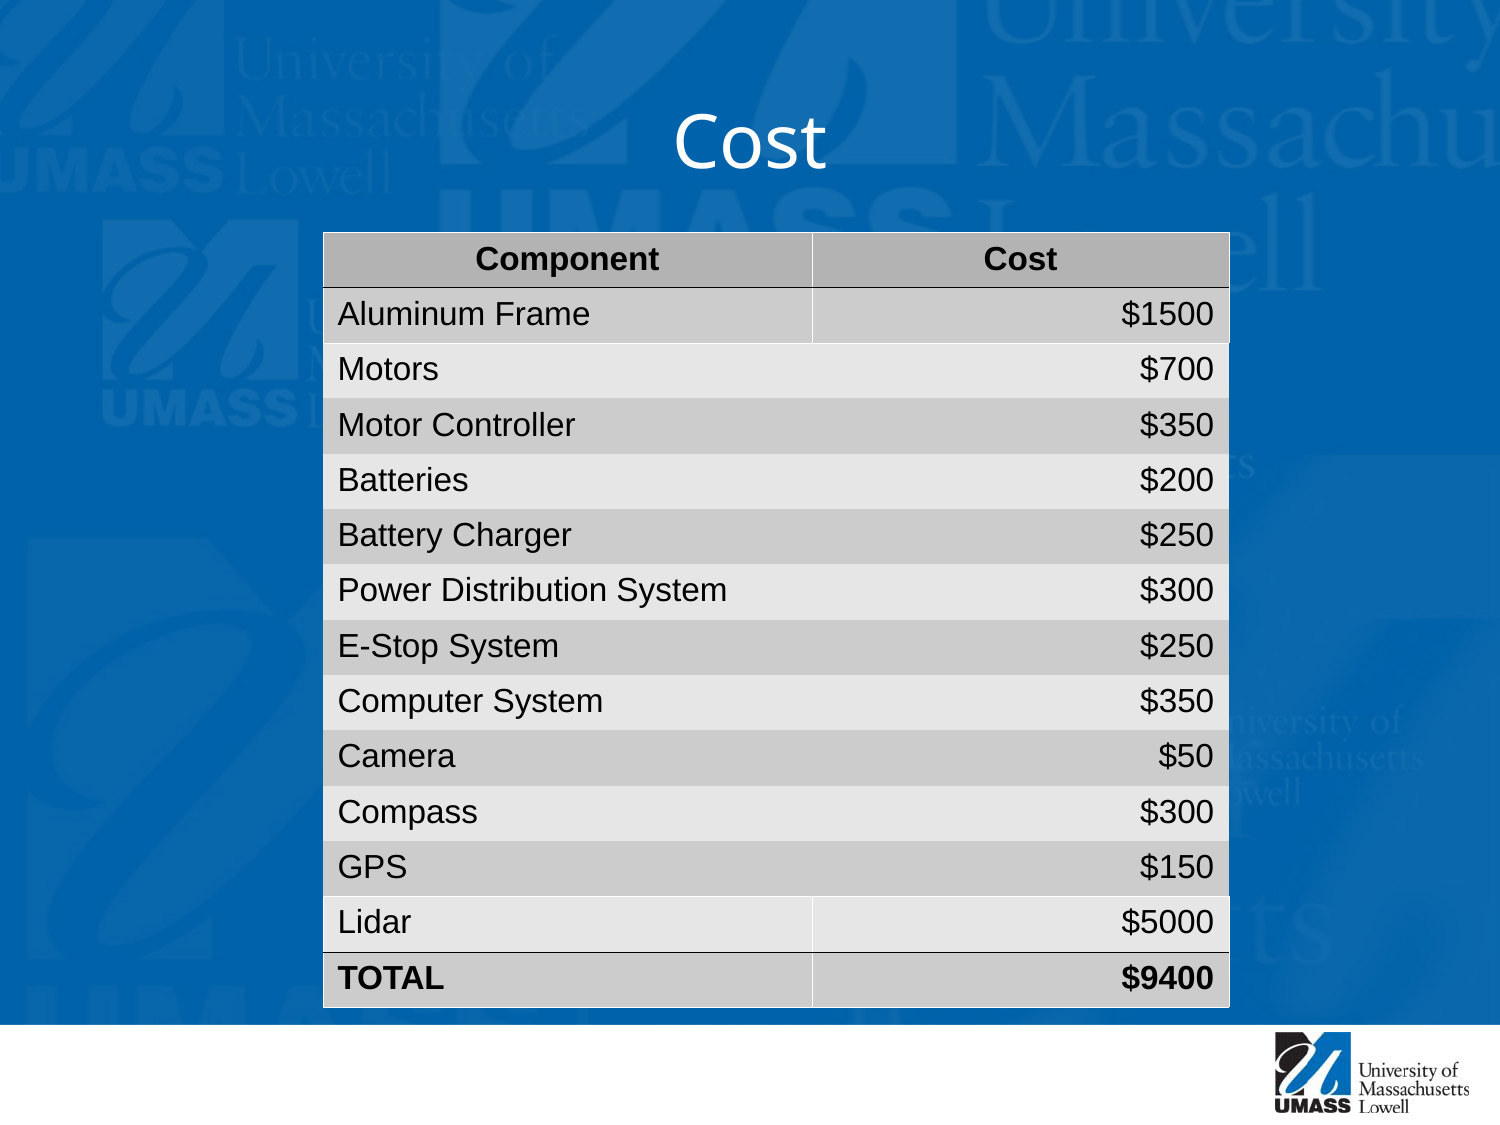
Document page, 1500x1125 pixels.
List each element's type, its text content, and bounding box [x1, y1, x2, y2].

table_cell E-Stop System [323, 620, 812, 675]
table_cell Power Distribution System [323, 564, 812, 620]
table_cell $350 [812, 398, 1229, 454]
table_header Component [324, 233, 812, 287]
table_cell $5000 [813, 897, 1229, 952]
table_cell Aluminum Frame [324, 288, 812, 343]
table_cell Lidar [324, 897, 812, 952]
table_cell Motor Controller [323, 398, 812, 454]
table_cell GPS [323, 841, 812, 896]
table_cell $700 [812, 344, 1229, 398]
table_cell $350 [812, 675, 1229, 730]
table_cell $300 [812, 564, 1229, 620]
table_cell $200 [812, 454, 1229, 509]
picture [1275, 1032, 1469, 1113]
table_cell Motors [323, 344, 812, 398]
table_cell $1500 [813, 288, 1229, 343]
table_cell TOTAL [324, 953, 812, 1007]
table_cell $9400 [813, 953, 1229, 1007]
table_header Cost [813, 233, 1229, 287]
table_cell $250 [812, 509, 1229, 564]
table_cell Battery Charger [323, 509, 812, 564]
table_cell Computer System [323, 675, 812, 730]
table_cell $150 [812, 841, 1229, 896]
table_cell $50 [812, 730, 1229, 786]
table_cell $300 [812, 786, 1229, 841]
table_cell Batteries [323, 454, 812, 509]
title Cost [75, 45, 1426, 233]
table_cell $250 [812, 620, 1229, 675]
table_cell Camera [323, 730, 812, 786]
table_cell Compass [323, 786, 812, 841]
picture [0, 0, 1500, 1024]
